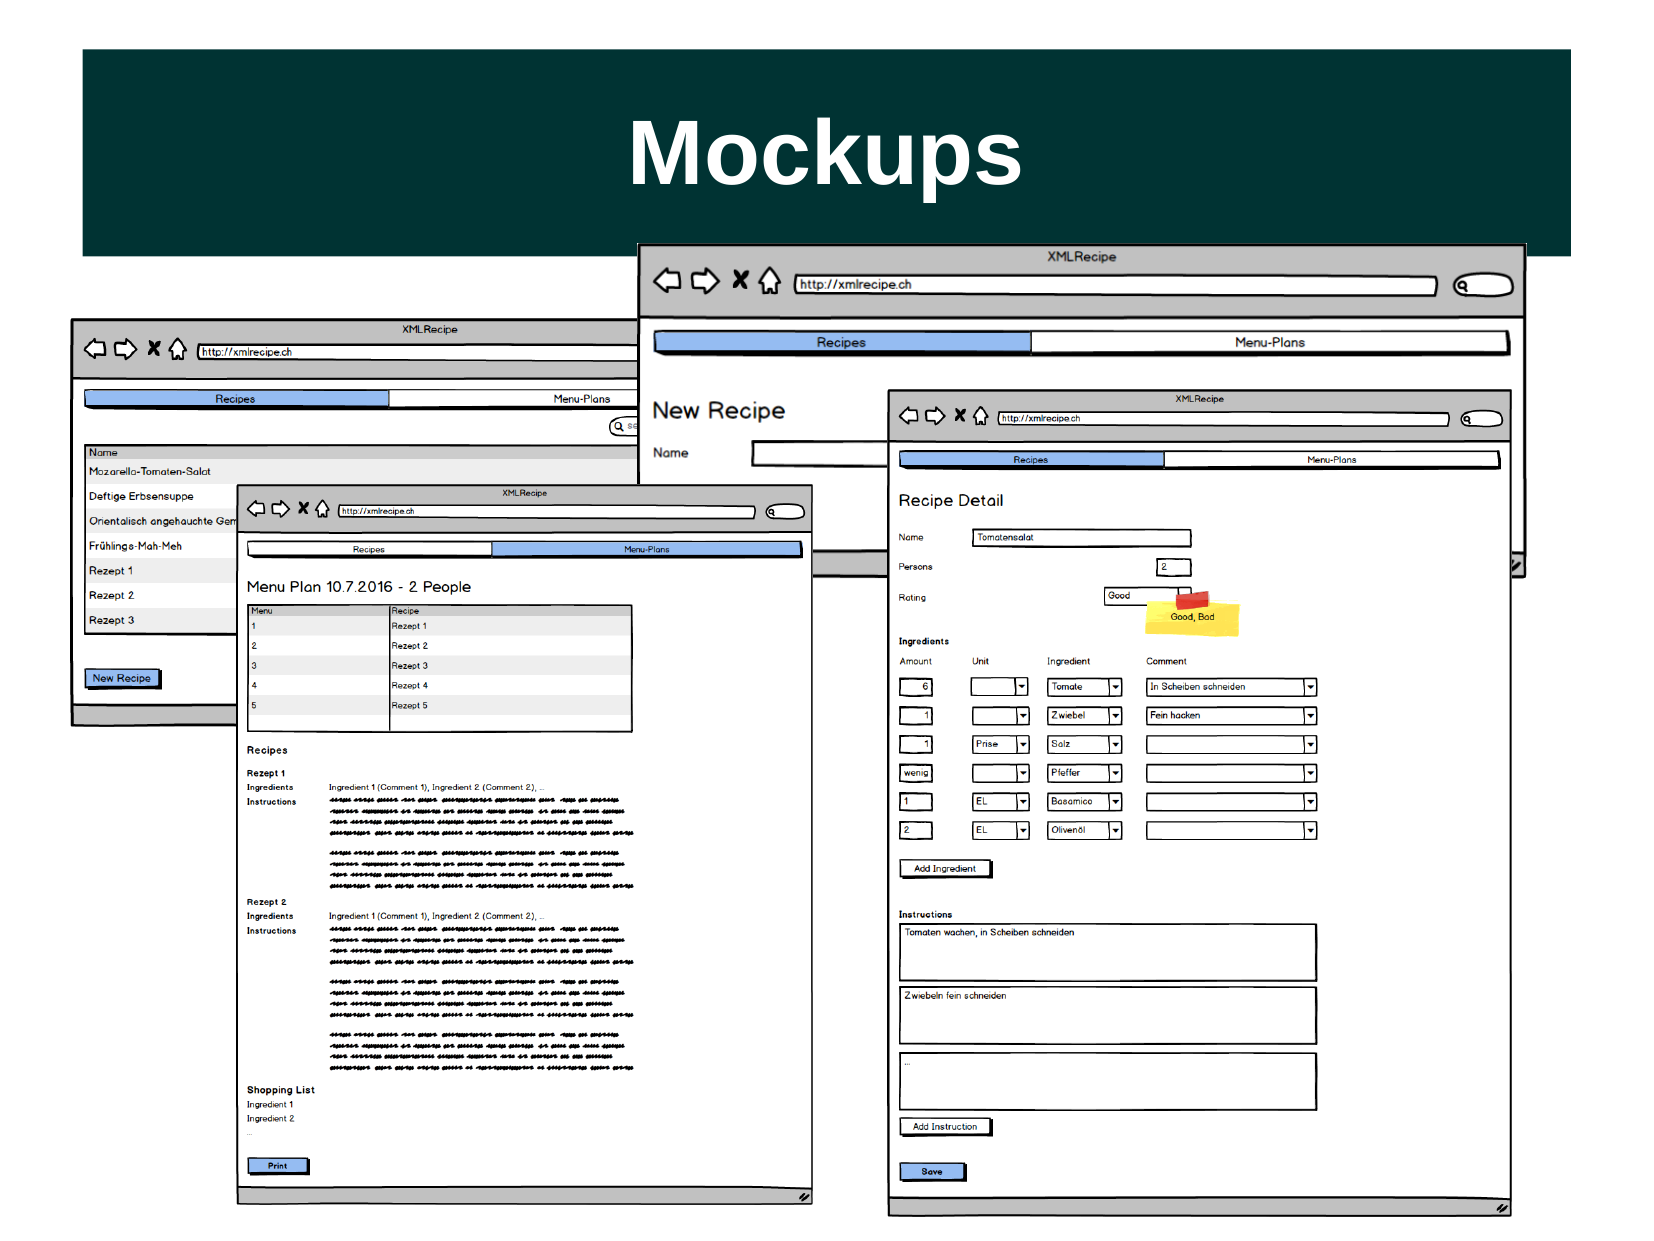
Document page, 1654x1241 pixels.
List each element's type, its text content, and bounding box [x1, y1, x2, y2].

picture [70, 243, 1527, 1217]
title Mockups [82, 49, 1571, 257]
